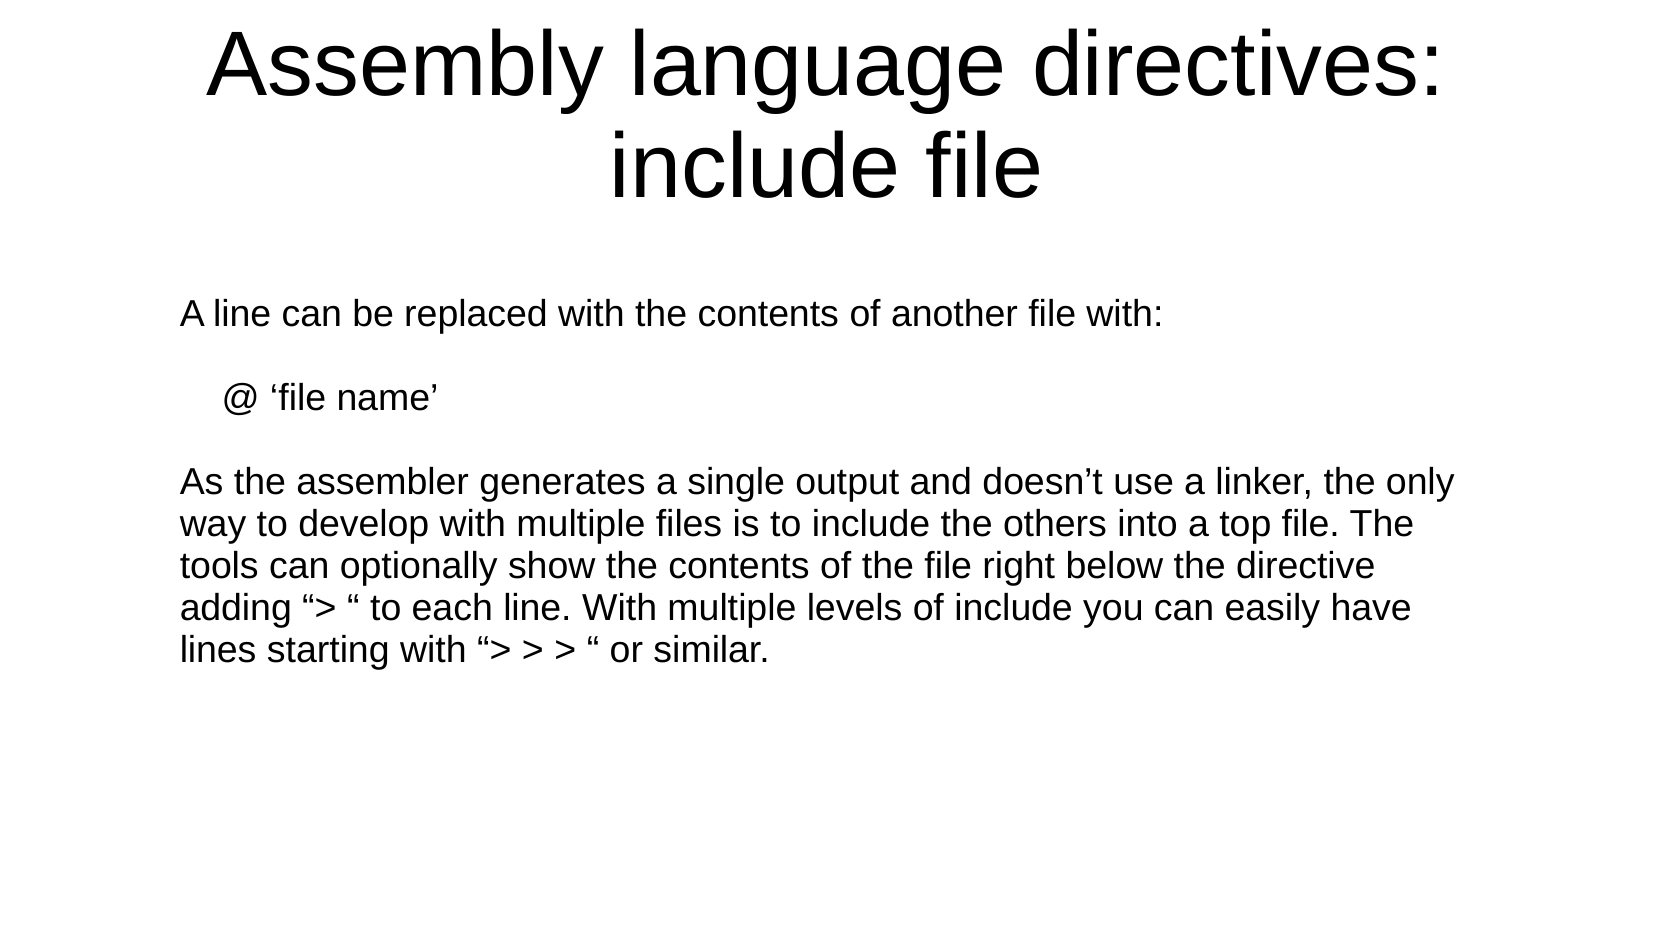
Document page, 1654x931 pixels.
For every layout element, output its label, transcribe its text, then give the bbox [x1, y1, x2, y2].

text_box A line can be replaced with the contents of another file with: @ ‘file name’ As the assembler generates a single output and doesn’t use a linker, the only way to develop with multiple files is to include the others into a top file. The tools can optionally show the contents of the file right below the directive adding “> “ to each line. With multiple levels of include you can easily have lines starting with “> > > “ or similar. [165, 285, 1501, 762]
title Assembly language directives: include file [82, 12, 1571, 218]
